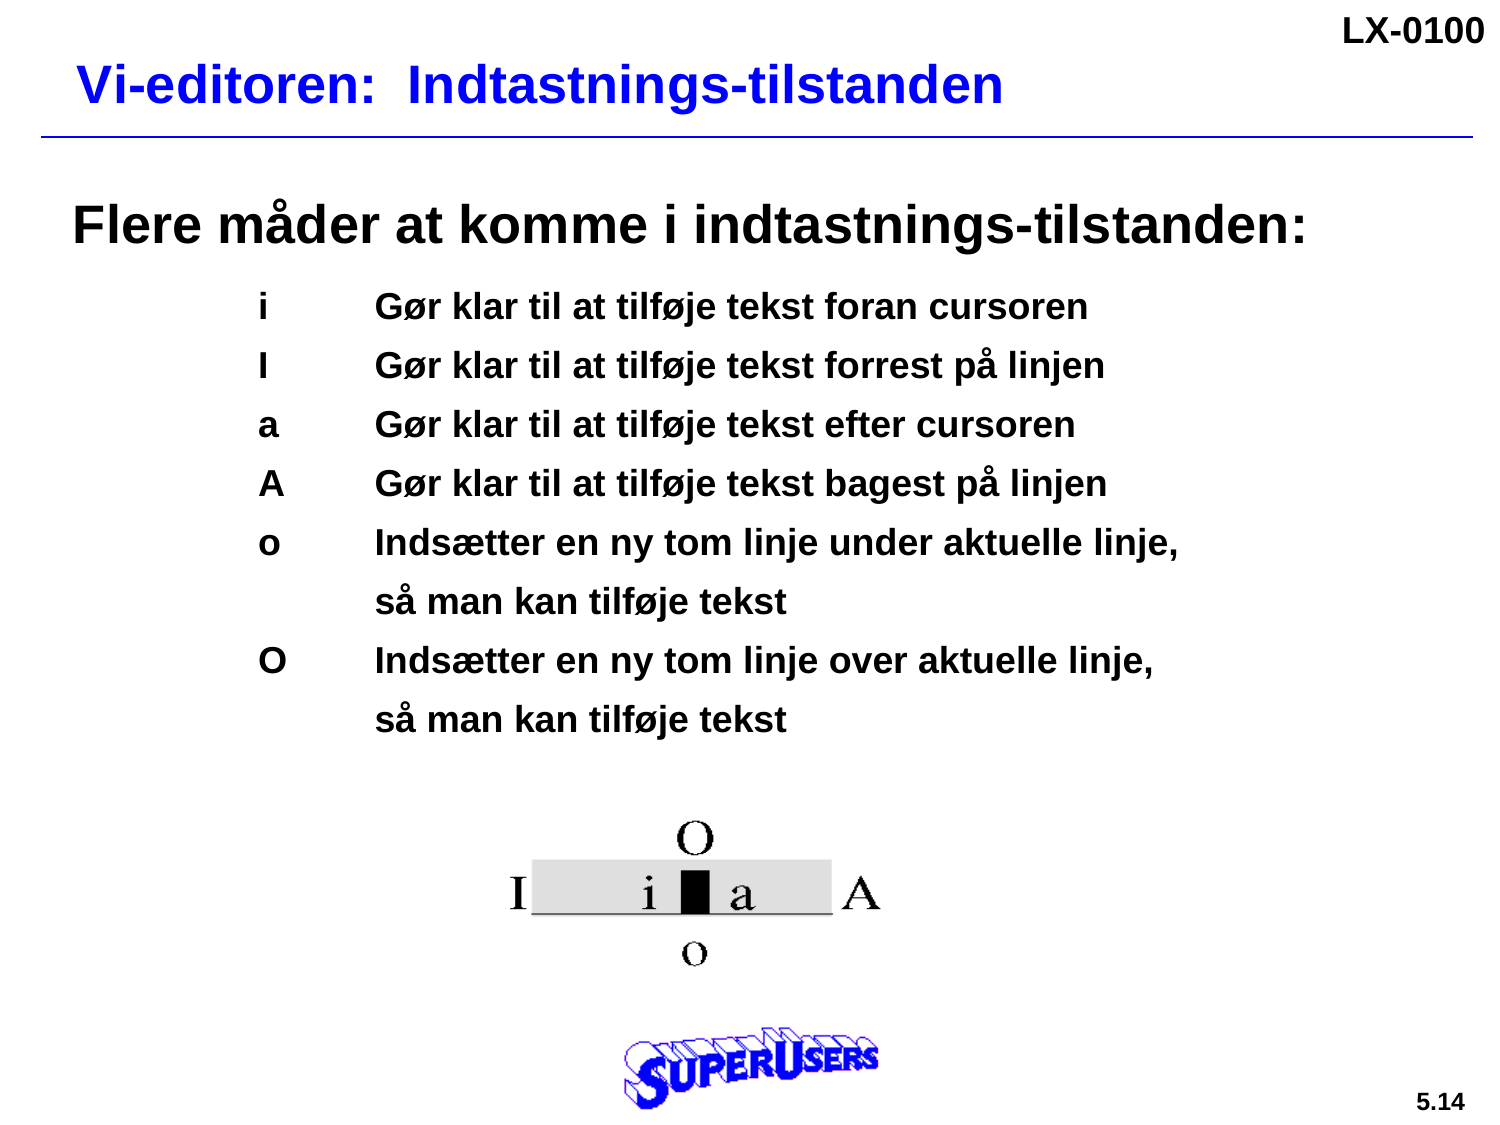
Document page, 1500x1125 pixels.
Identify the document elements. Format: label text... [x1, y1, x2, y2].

title Vi-editoren: Indtastnings-tilstanden [76, 39, 1424, 126]
picture [413, 797, 994, 975]
list i Gør klar til at tilføje tekst foran cursoren I Gør klar til at tilføje tekst forrest på linjen a Gør klar til at tilføje tekst efter cursoren A Gør klar til at tilføje tekst bagest på linjen o Indsætter en ny tom linje under aktuelle linje, så man kan tilføje tekst O Indsætter en ny tom linje over aktuelle linje, så man kan tilføje tekst [185, 287, 1362, 743]
picture [620, 1023, 880, 1111]
list Flere måder at komme i indtastnings-tilstanden: [58, 189, 1388, 266]
